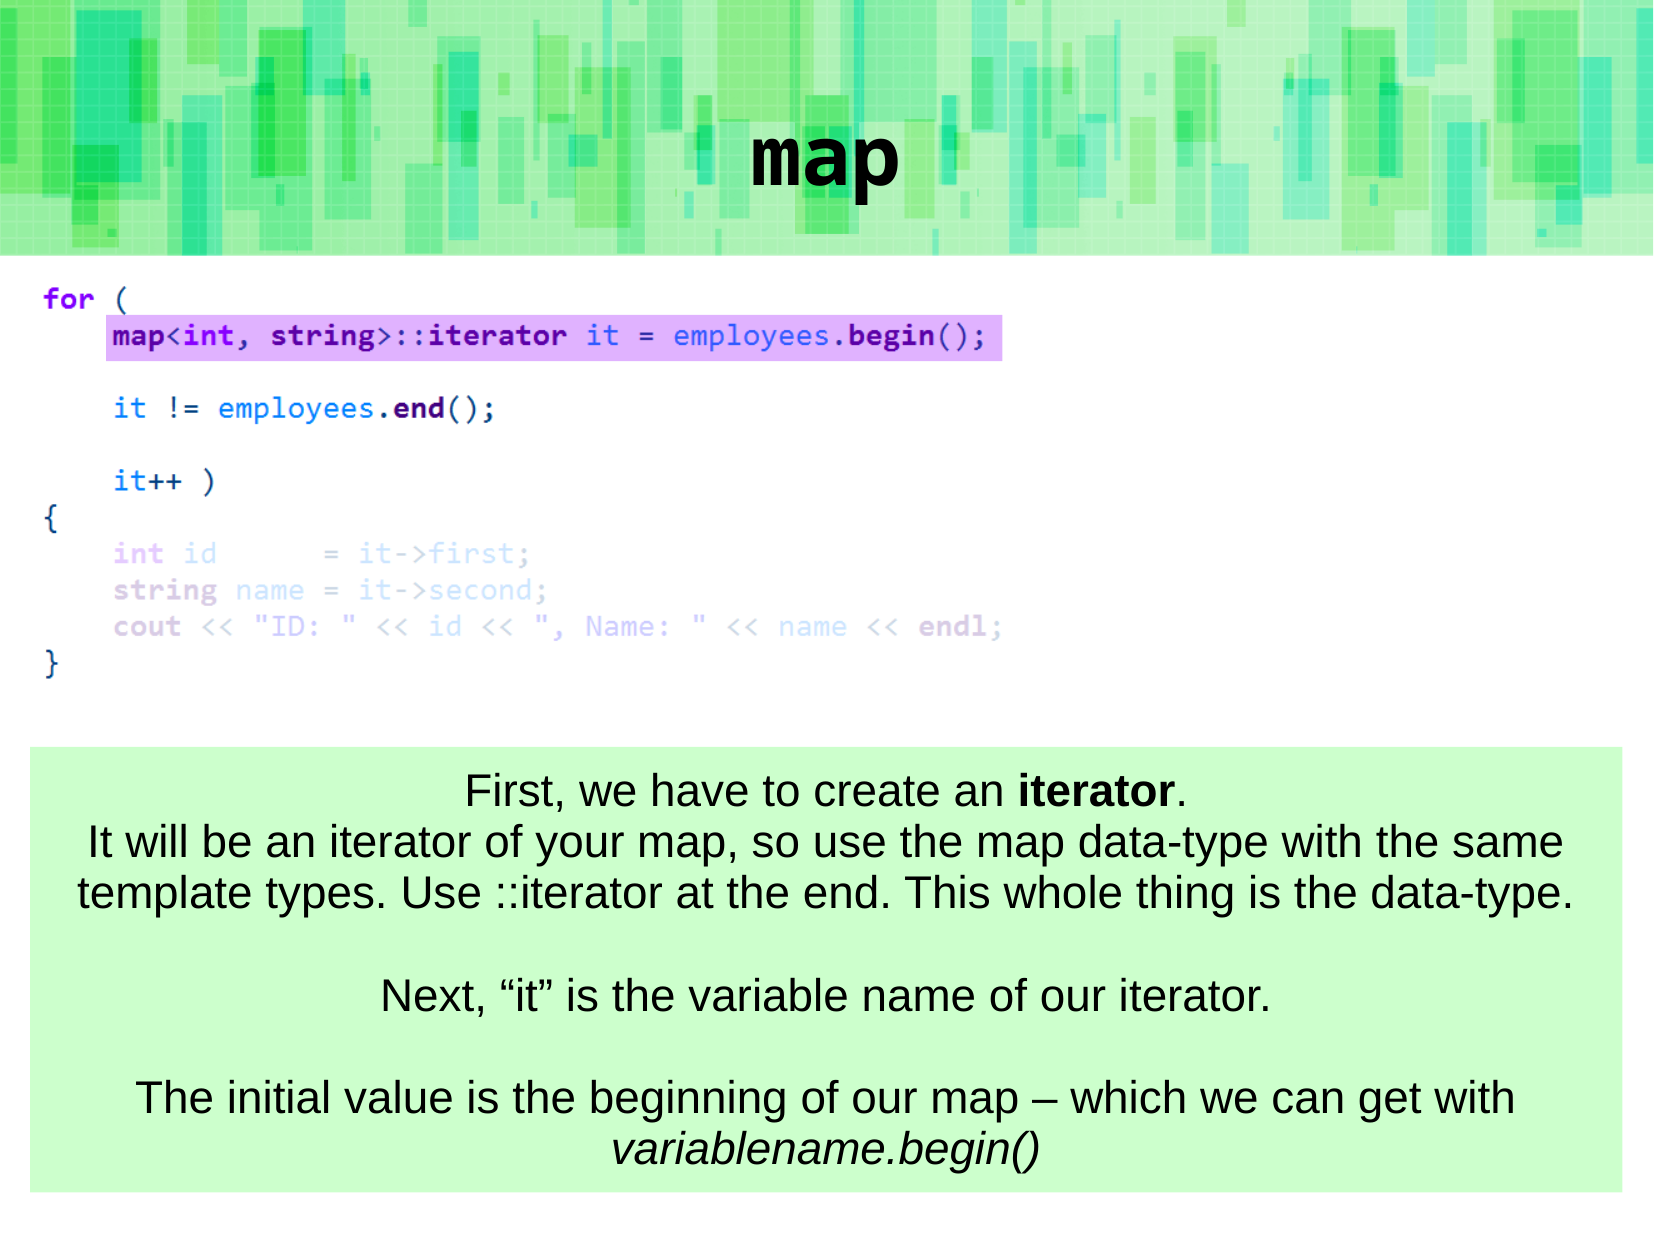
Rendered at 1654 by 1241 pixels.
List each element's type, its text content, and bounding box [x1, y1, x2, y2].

text_box First, we have to create an iterator. It will be an iterator of your map, so use the map data-type with the same template types. Use ::iterator at the end. This whole thing is the data-type. Next, “it” is the variable name of our iterator. The initial value is the beginning of our map – which we can get with variablename.begin() [30, 746, 1623, 1193]
picture [0, 0, 1654, 1241]
title map [82, 49, 1571, 257]
text_box [106, 314, 1003, 362]
text_box [99, 529, 1014, 652]
